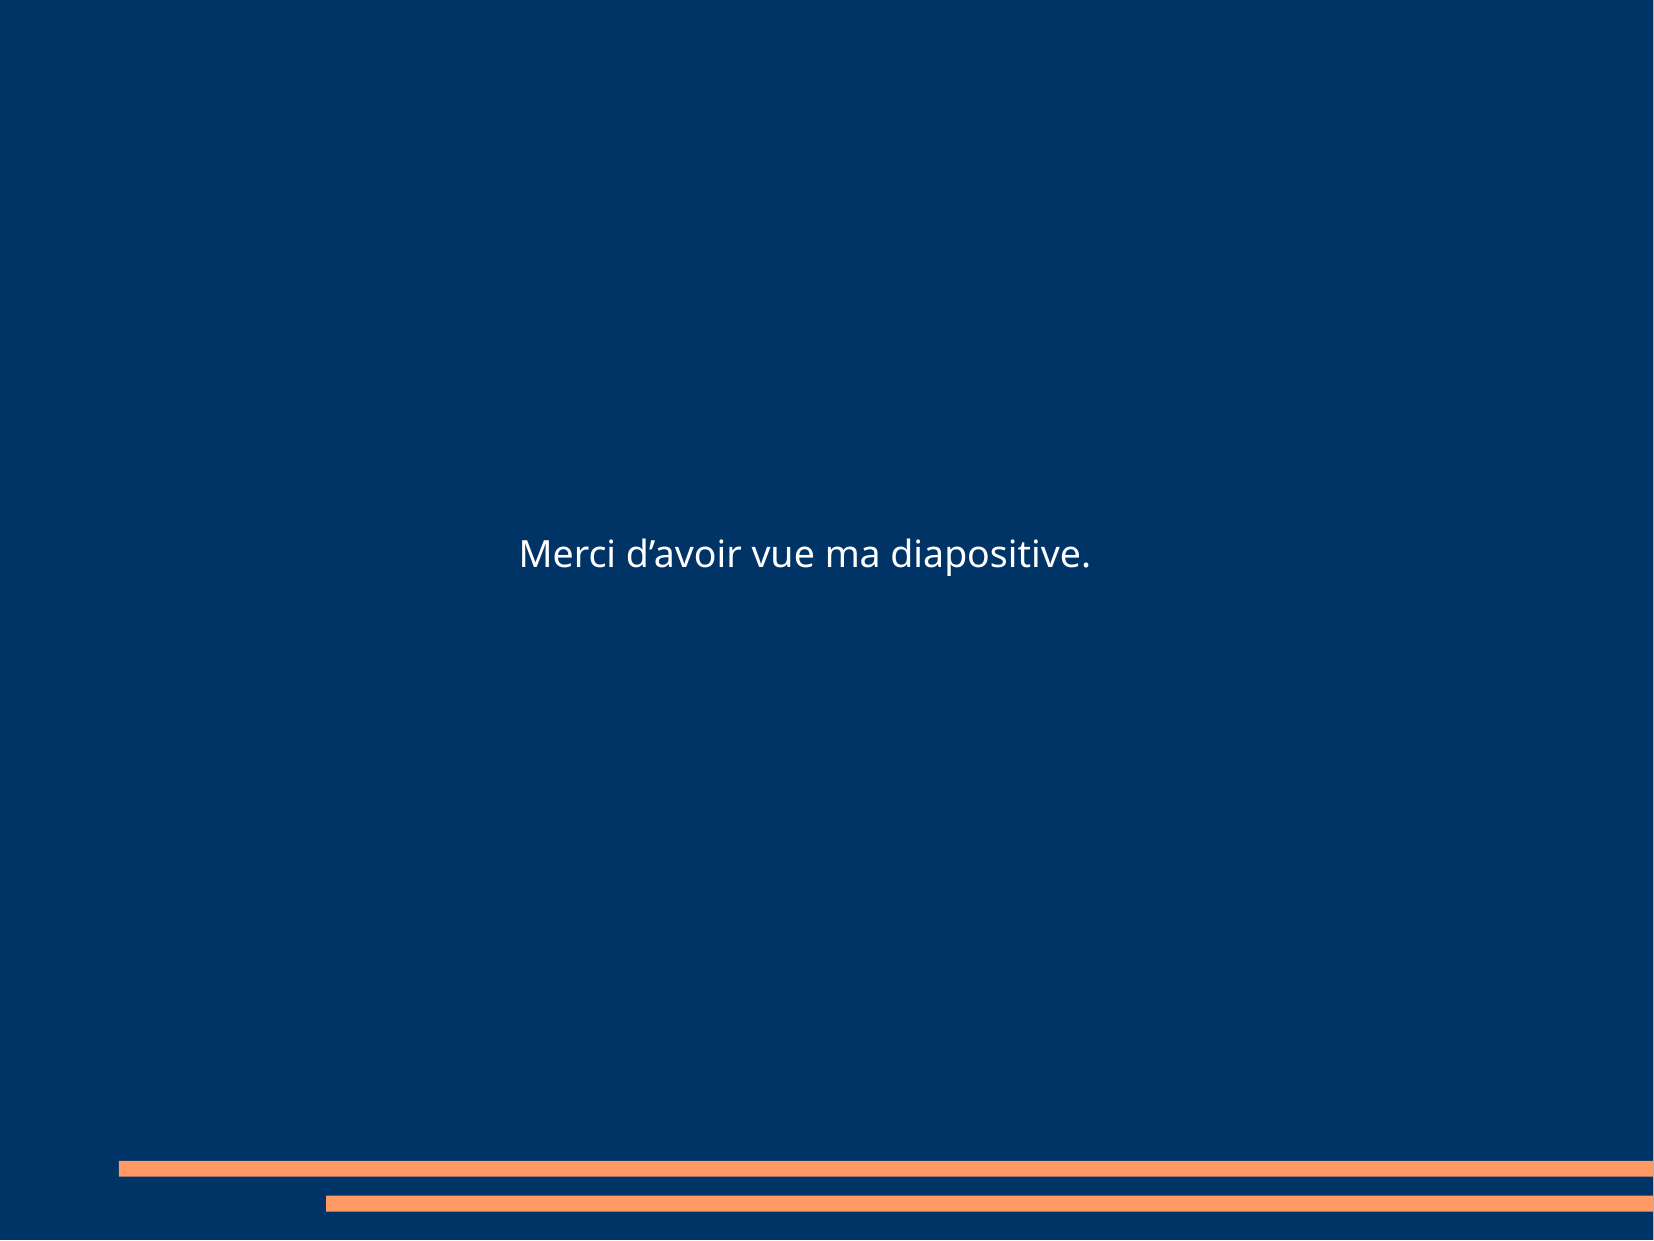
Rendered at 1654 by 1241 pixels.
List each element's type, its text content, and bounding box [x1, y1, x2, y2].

text_box Merci d’avoir vue ma diapositive. [503, 519, 1158, 579]
